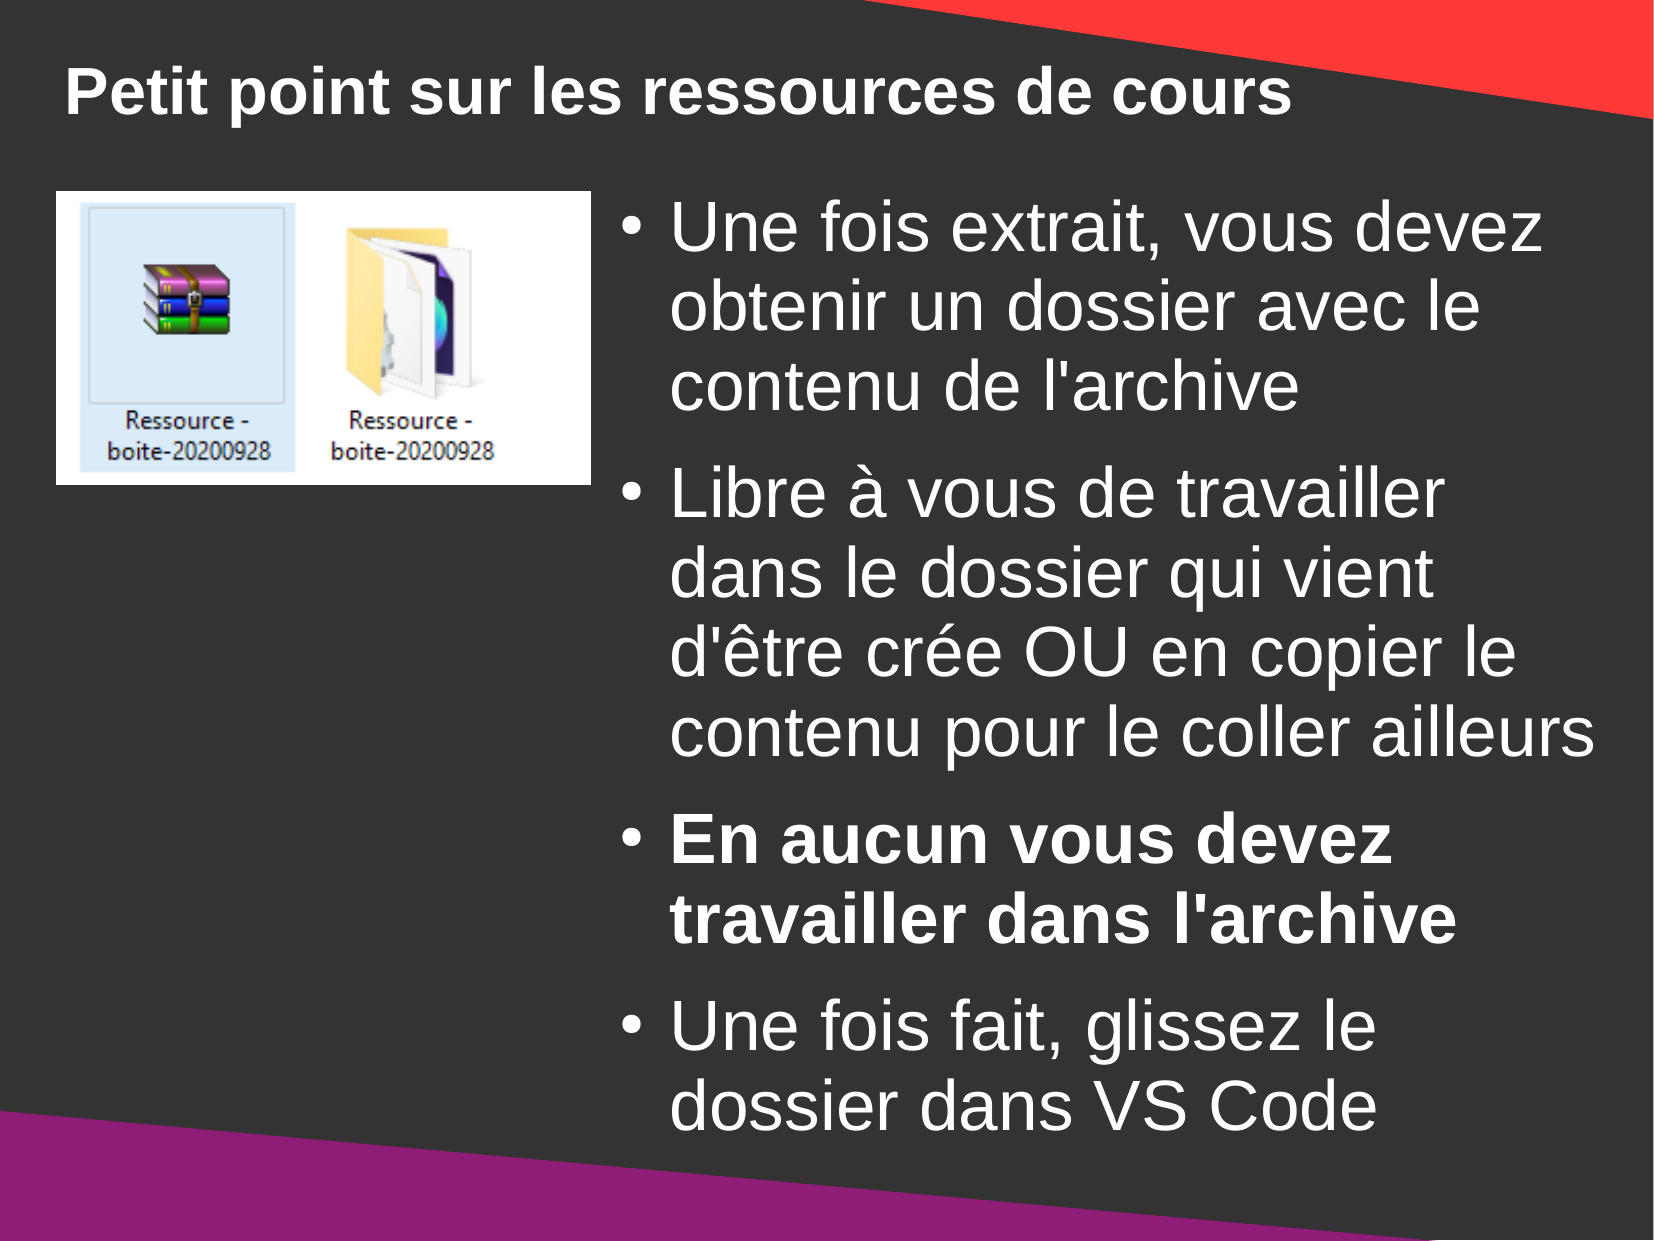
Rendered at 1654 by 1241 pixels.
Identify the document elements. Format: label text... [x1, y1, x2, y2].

list Une fois extrait, vous devez obtenir un dossier avec le contenu de l'archive Libre à vous de travailler dans le dossier qui vient d'être crée OU en copier le contenu pour le coller ailleurs En aucun vous devez travailler dans l'archive Une fois fait, glissez le dossier dans VS Code [602, 186, 1620, 1158]
title Petit point sur les ressources de cours [64, 54, 1553, 157]
text_box [862, 0, 1654, 120]
text_box [0, 1110, 1438, 1241]
picture [56, 191, 591, 485]
